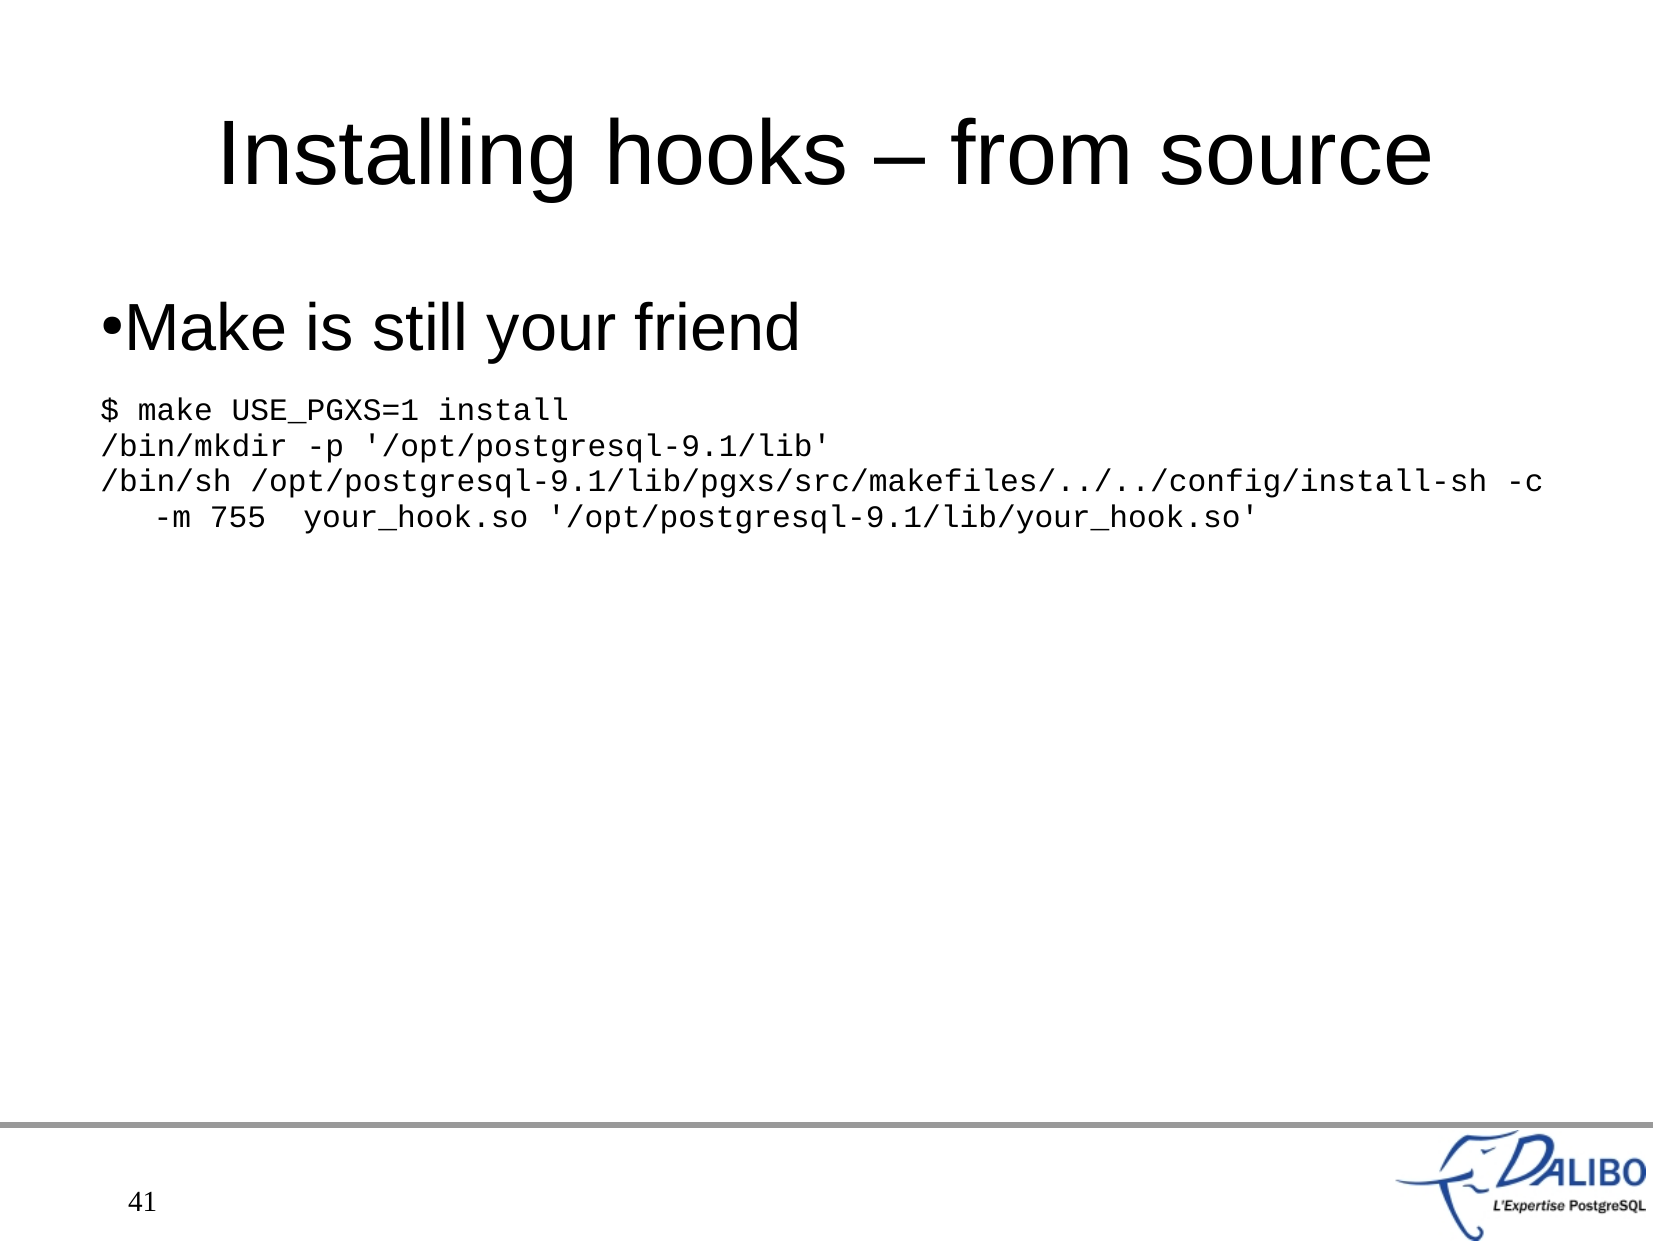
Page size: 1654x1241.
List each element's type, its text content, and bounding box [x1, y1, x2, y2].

list Make is still your friend $ make USE_PGXS=1 install /bin/mkdir -p '/opt/postgresql-9.1/lib' /bin/sh /opt/postgresql-9.1/lib/pgxs/src/makefiles/../../config/install-sh -c -m 755 your_hook.so '/opt/postgresql-9.1/lib/your_hook.so' [82, 290, 1571, 1109]
title Installing hooks – from source [82, 49, 1571, 257]
picture [1395, 1130, 1646, 1241]
